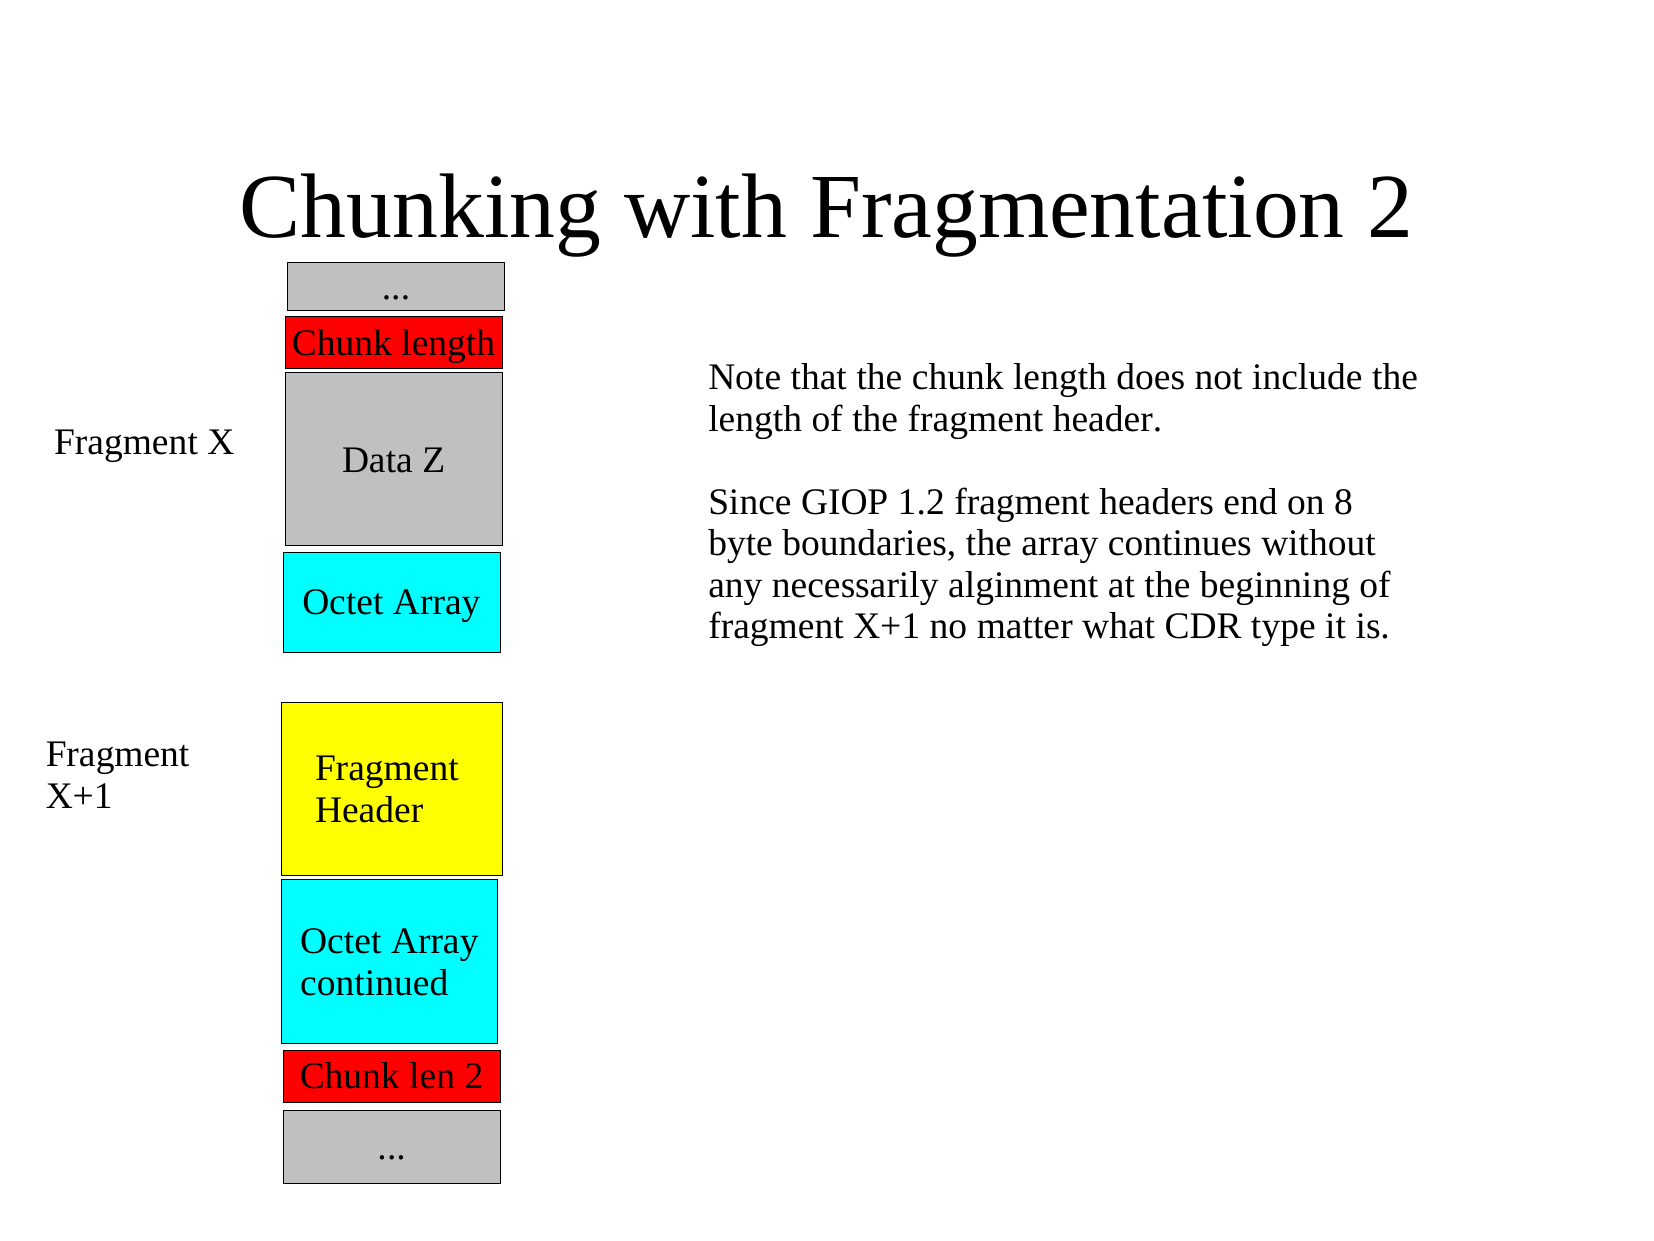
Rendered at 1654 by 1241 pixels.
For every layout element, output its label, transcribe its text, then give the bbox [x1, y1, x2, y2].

text_box ... [283, 1110, 501, 1184]
text_box ... [287, 262, 505, 311]
title Chunking with Fragmentation 2 [121, 102, 1534, 311]
text_box Fragment X+1 [45, 733, 255, 825]
text_box Octet Array [283, 552, 501, 653]
text_box Octet Array continued [281, 879, 498, 1044]
text_box Fragment Header [281, 702, 503, 876]
text_box Fragment X [54, 420, 263, 467]
text_box Chunk length [285, 316, 503, 369]
text_box Chunk len 2 [283, 1050, 501, 1103]
text_box Data Z [285, 372, 503, 546]
text_box Note that the chunk length does not include the length of the fragment header. Since GIOP 1.2 fragment headers end on 8 byte boundaries, the array continues without any necessarily alginment at the beginning of fragment X+1 no matter what CDR type it is. [708, 356, 1423, 721]
